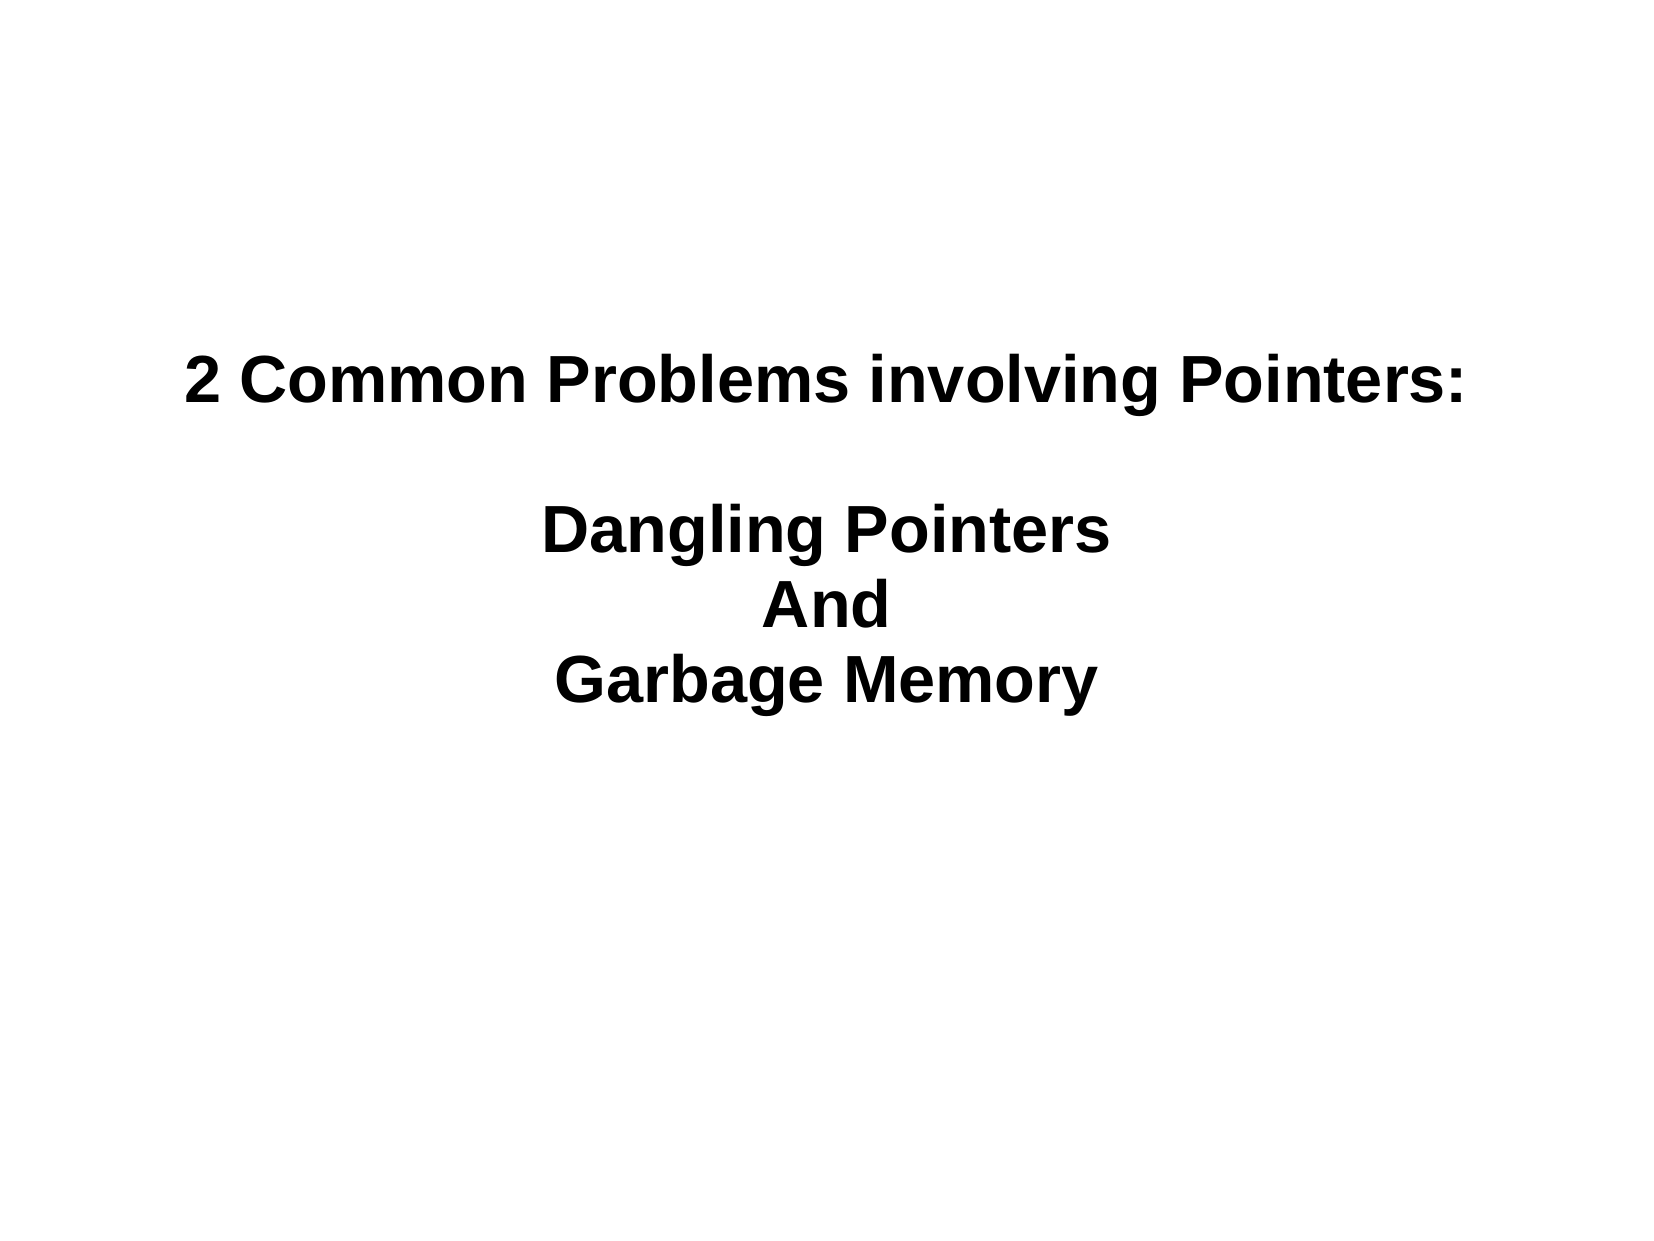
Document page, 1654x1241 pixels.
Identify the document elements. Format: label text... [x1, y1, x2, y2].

subtitle 2 Common Problems involving Pointers: Dangling Pointers And Garbage Memory [82, 49, 1571, 1010]
